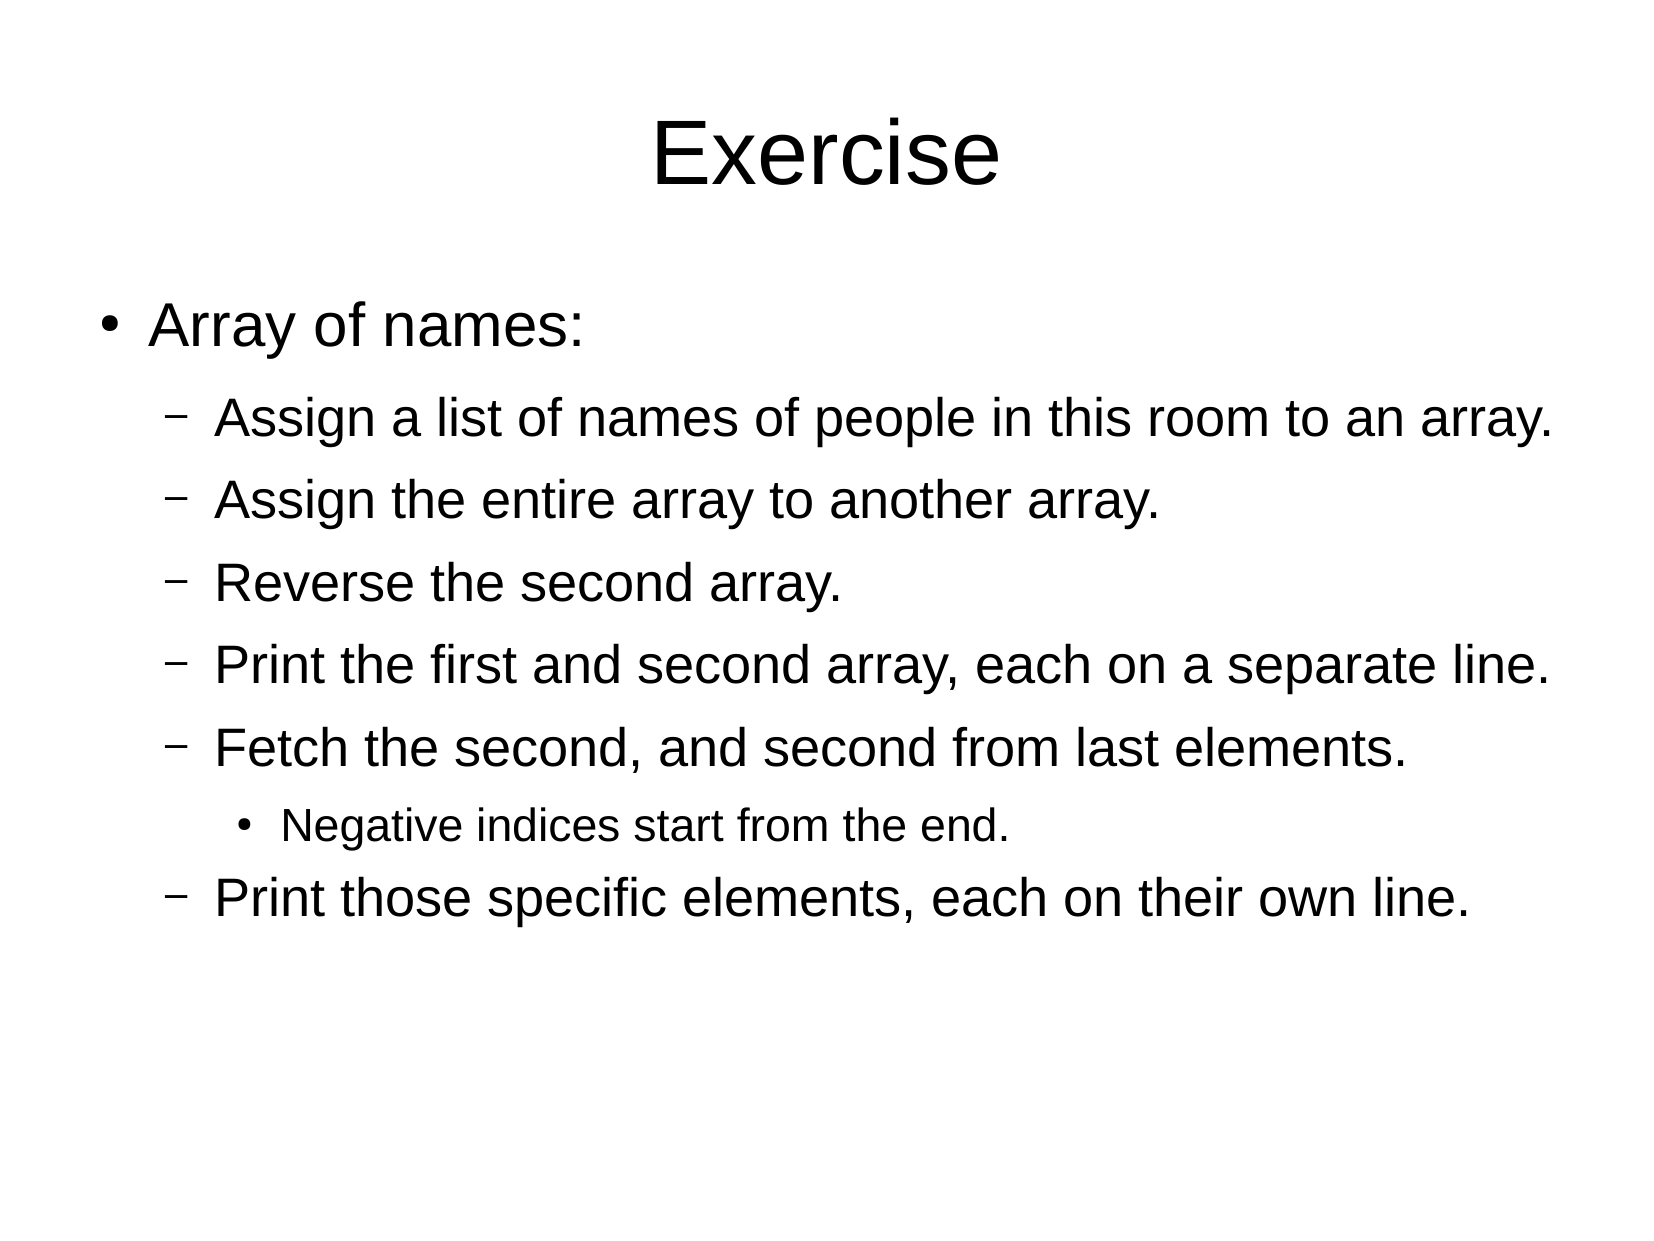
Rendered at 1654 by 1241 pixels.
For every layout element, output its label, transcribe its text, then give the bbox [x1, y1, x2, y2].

title Exercise [82, 49, 1571, 257]
list Array of names: Assign a list of names of people in this room to an array. Assign the entire array to another array. Reverse the second array. Print the first and second array, each on a separate line. Fetch the second, and second from last elements. Negative indices start from the end. Print those specific elements, each on their own line. [82, 290, 1571, 1010]
